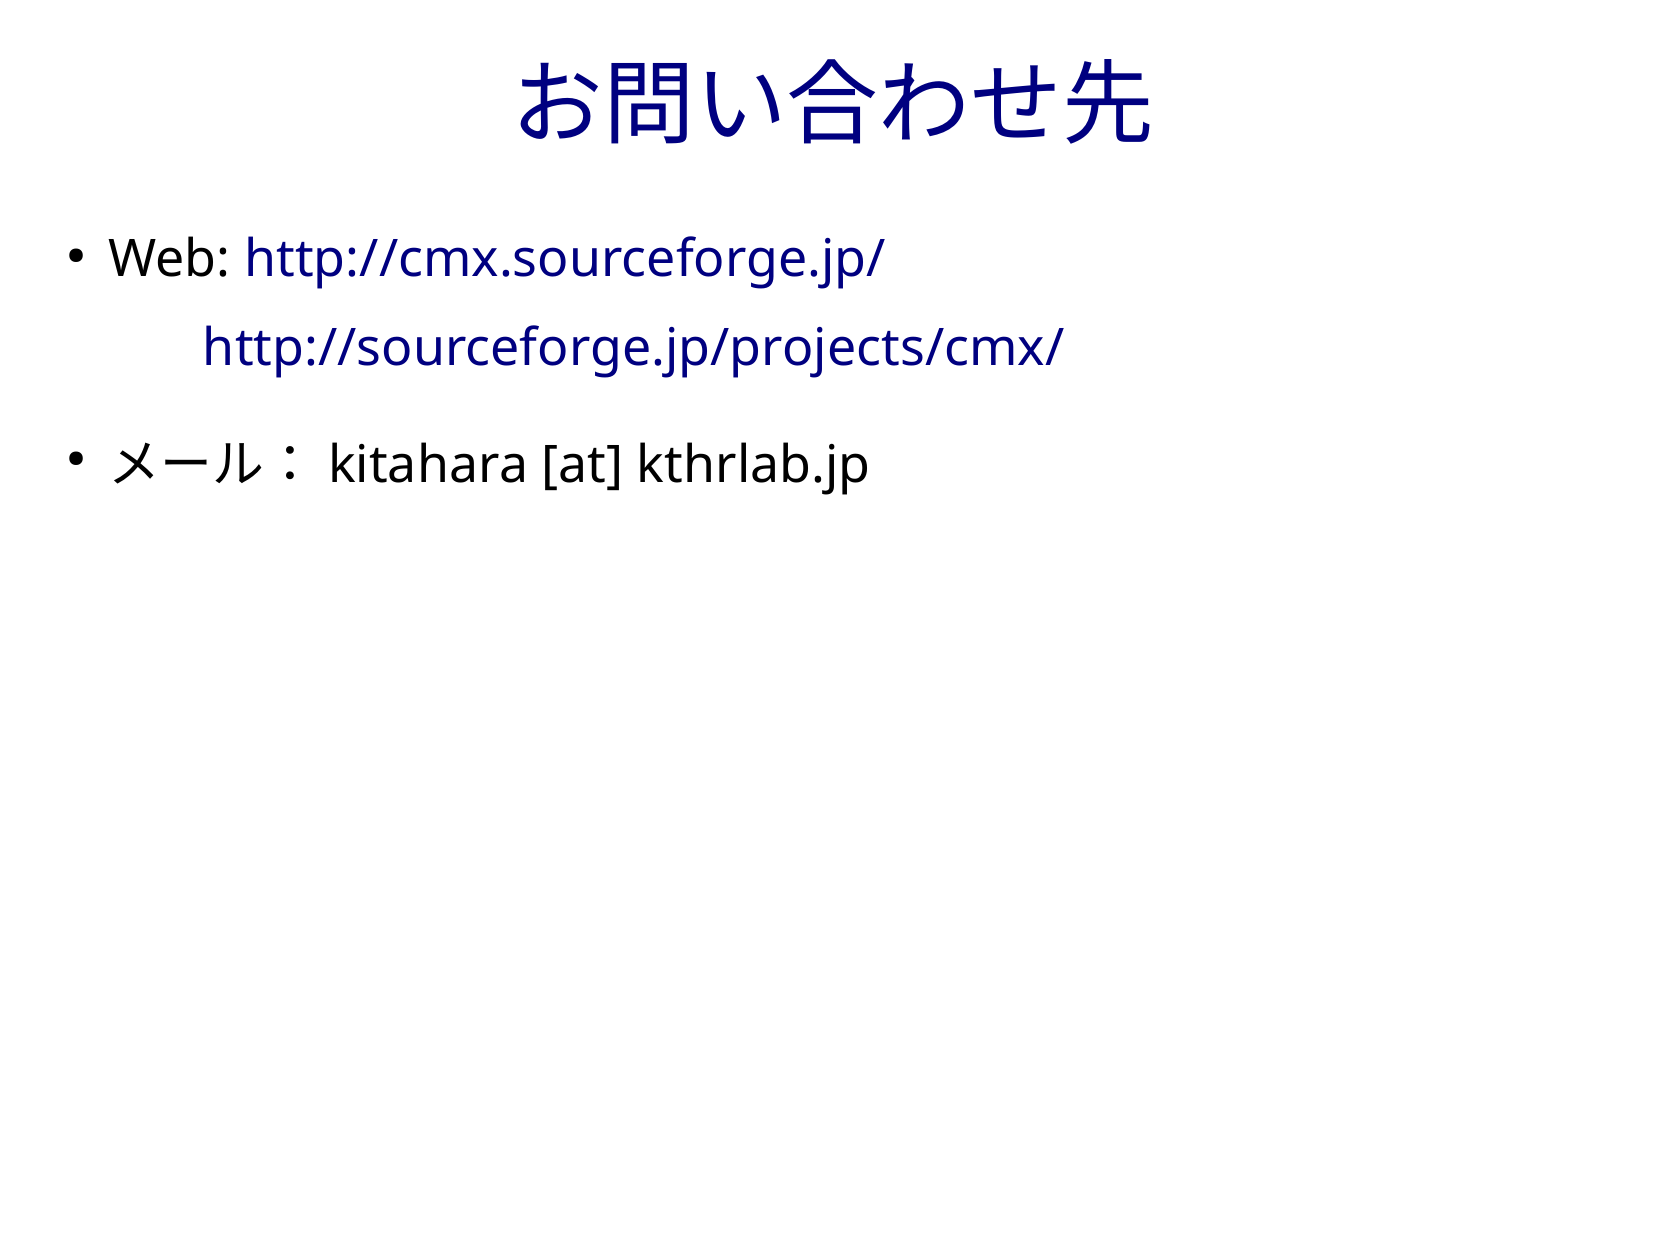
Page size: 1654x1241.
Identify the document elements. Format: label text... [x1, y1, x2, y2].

title お問い合わせ先 [17, 45, 1648, 166]
list Web: http://cmx.sourceforge.jp/ http://sourceforge.jp/projects/cmx/ メール： kitahara [at] kthrlab.jp [53, 203, 1639, 500]
